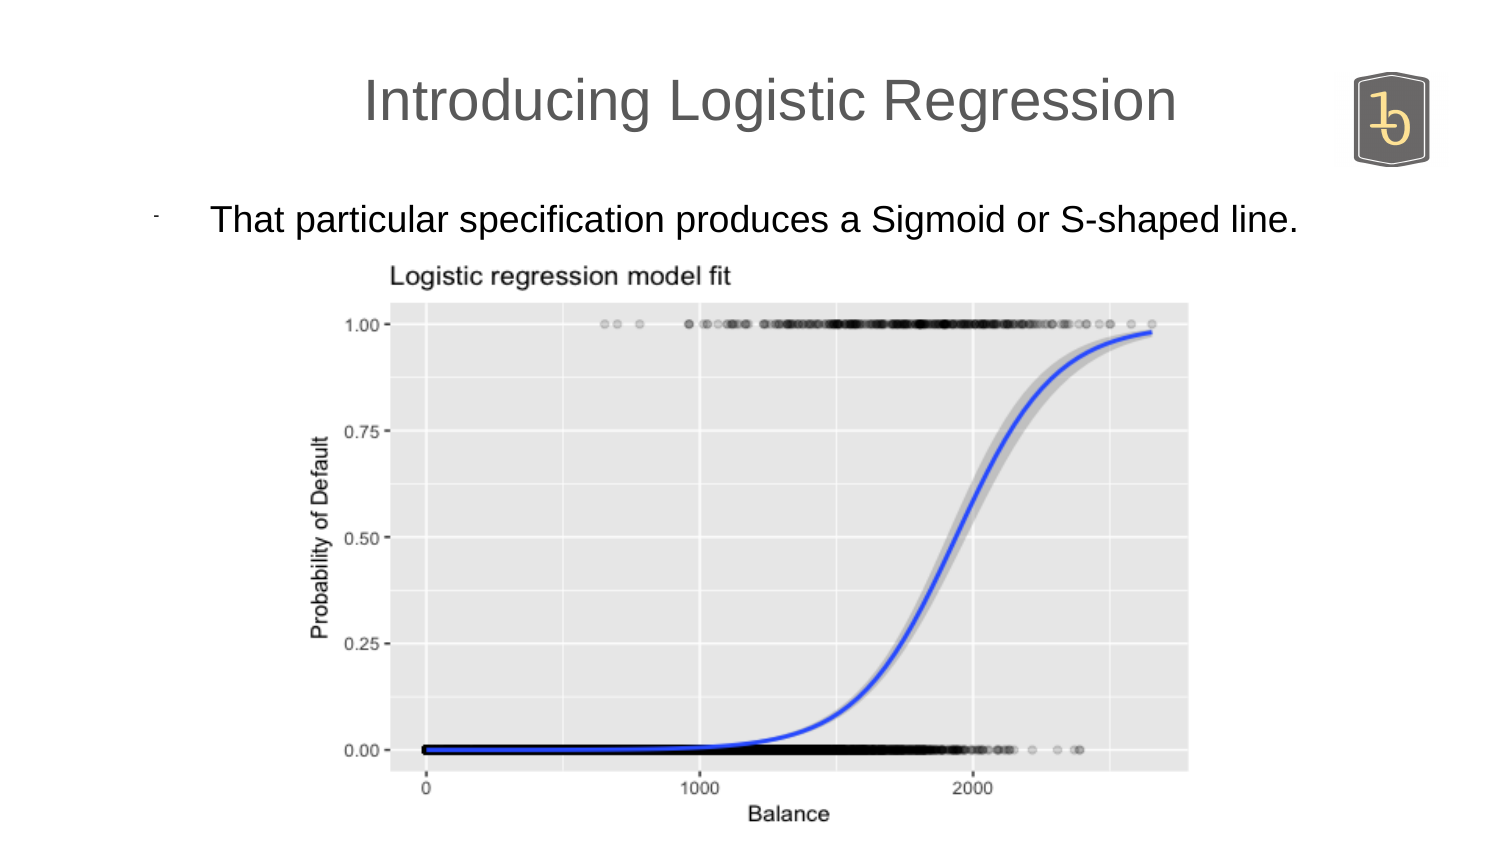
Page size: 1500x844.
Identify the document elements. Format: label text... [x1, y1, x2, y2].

text_box That particular specification produces a Sigmoid or S-shaped line. [119, 179, 1439, 830]
subtitle Introducing Logistic Regression [72, 47, 1471, 177]
picture [1334, 72, 1449, 167]
picture [300, 255, 1200, 832]
